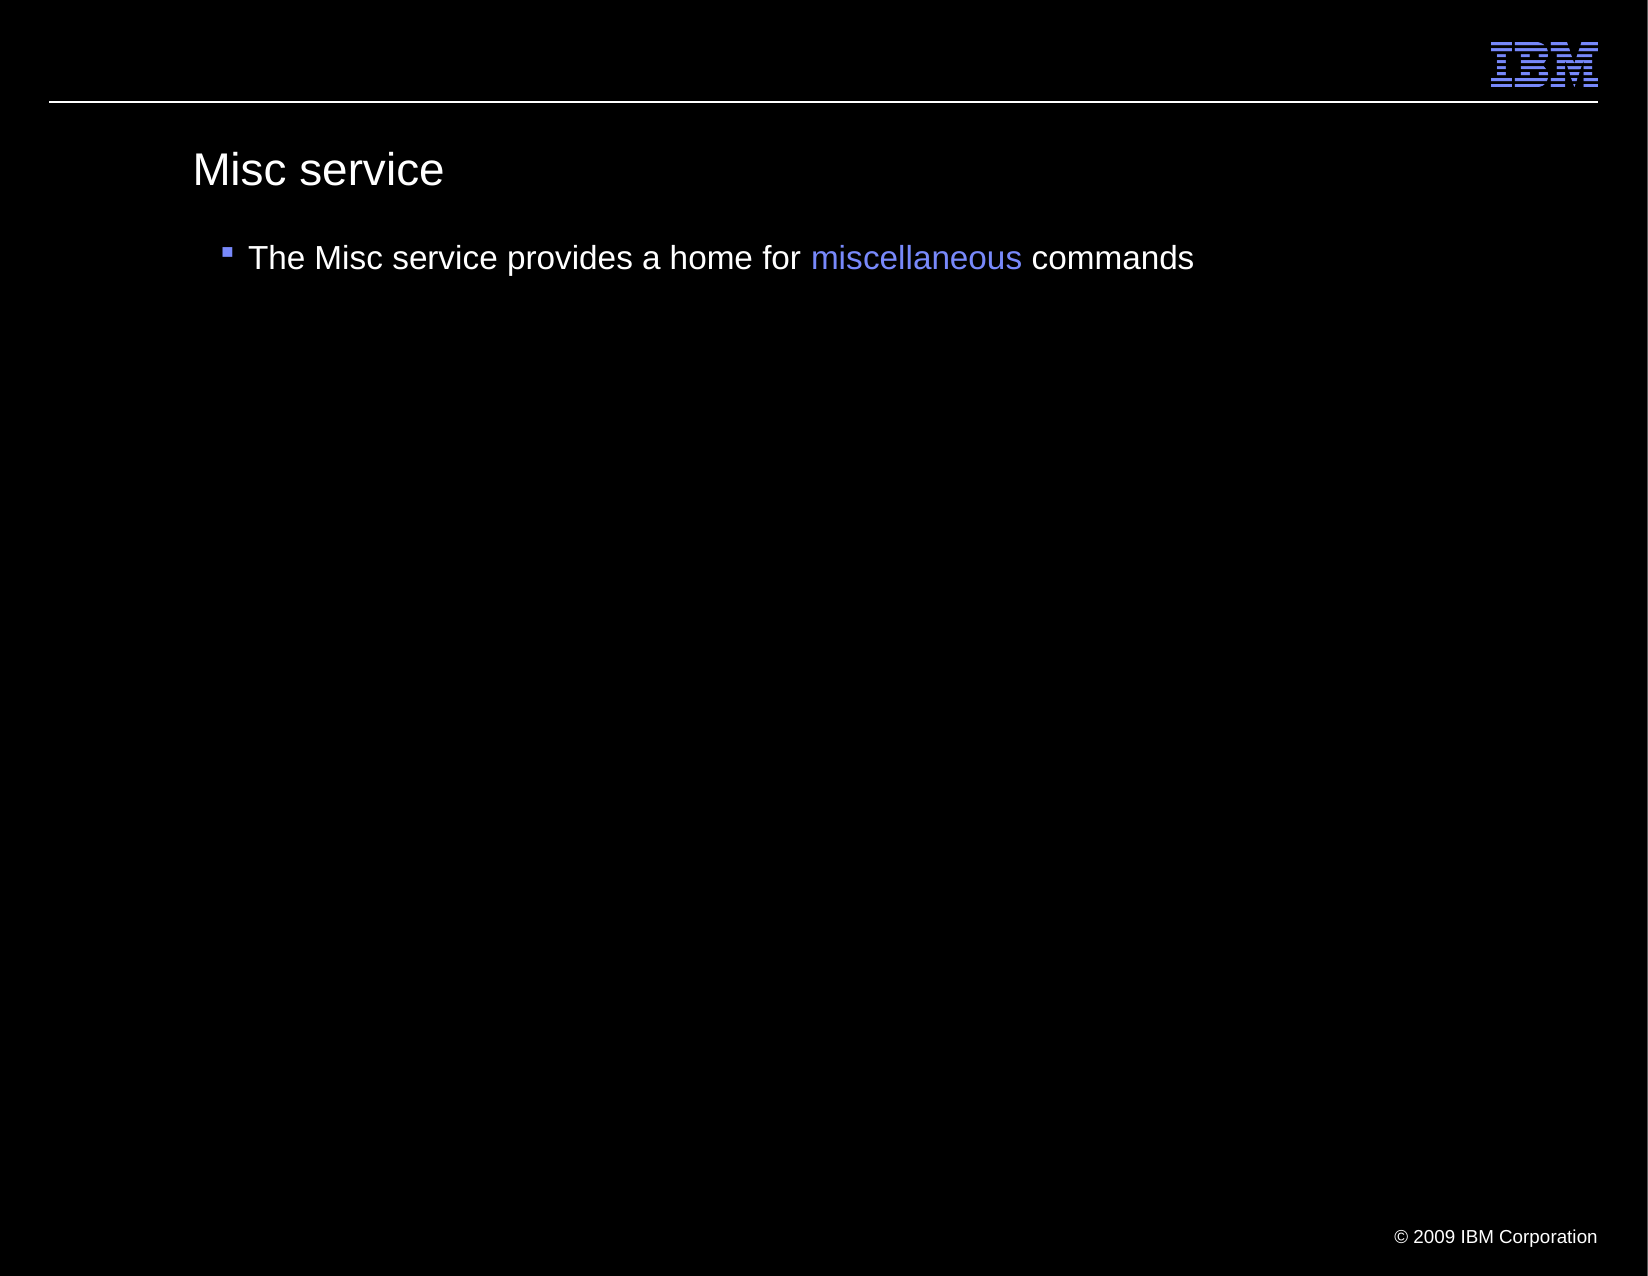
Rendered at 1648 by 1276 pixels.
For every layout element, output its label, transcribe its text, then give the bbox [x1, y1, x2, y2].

title Misc service [175, 137, 1648, 231]
picture [1491, 42, 1598, 87]
text_box The Misc service provides a home for miscellaneous commands [219, 236, 1570, 277]
